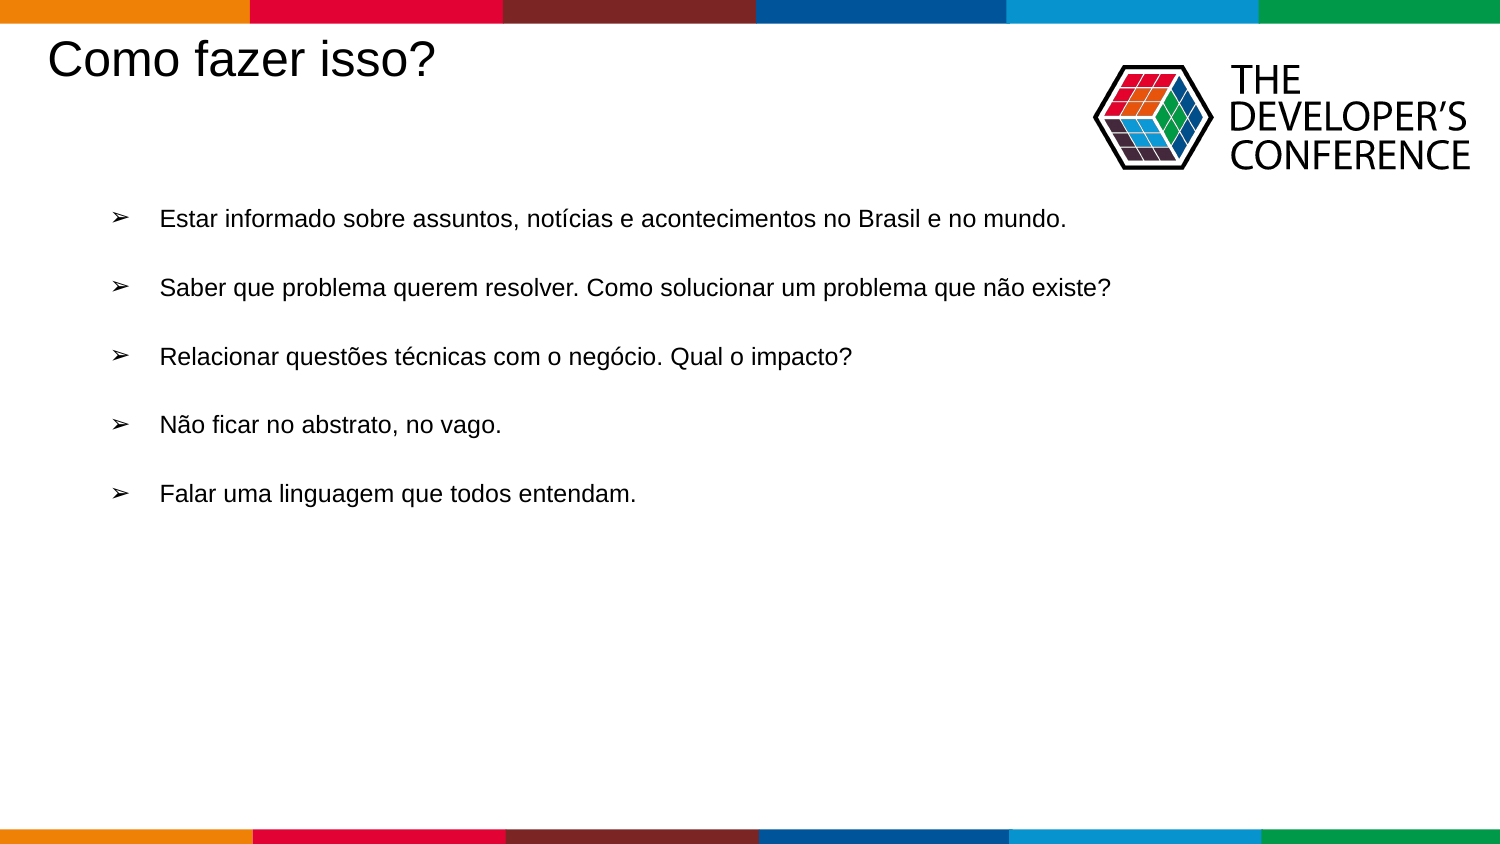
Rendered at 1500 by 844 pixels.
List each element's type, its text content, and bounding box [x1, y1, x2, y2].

picture [1075, 47, 1486, 186]
text_box Estar informado sobre assuntos, notícias e acontecimentos no Brasil e no mundo. Saber que problema querem resolver. Como solucionar um problema que não existe? Relacionar questões técnicas com o negócio. Qual o impacto? Não ficar no abstrato, no vago. Falar uma linguagem que todos entendam. [69, 182, 1393, 523]
title Como fazer isso? [32, 11, 1430, 110]
